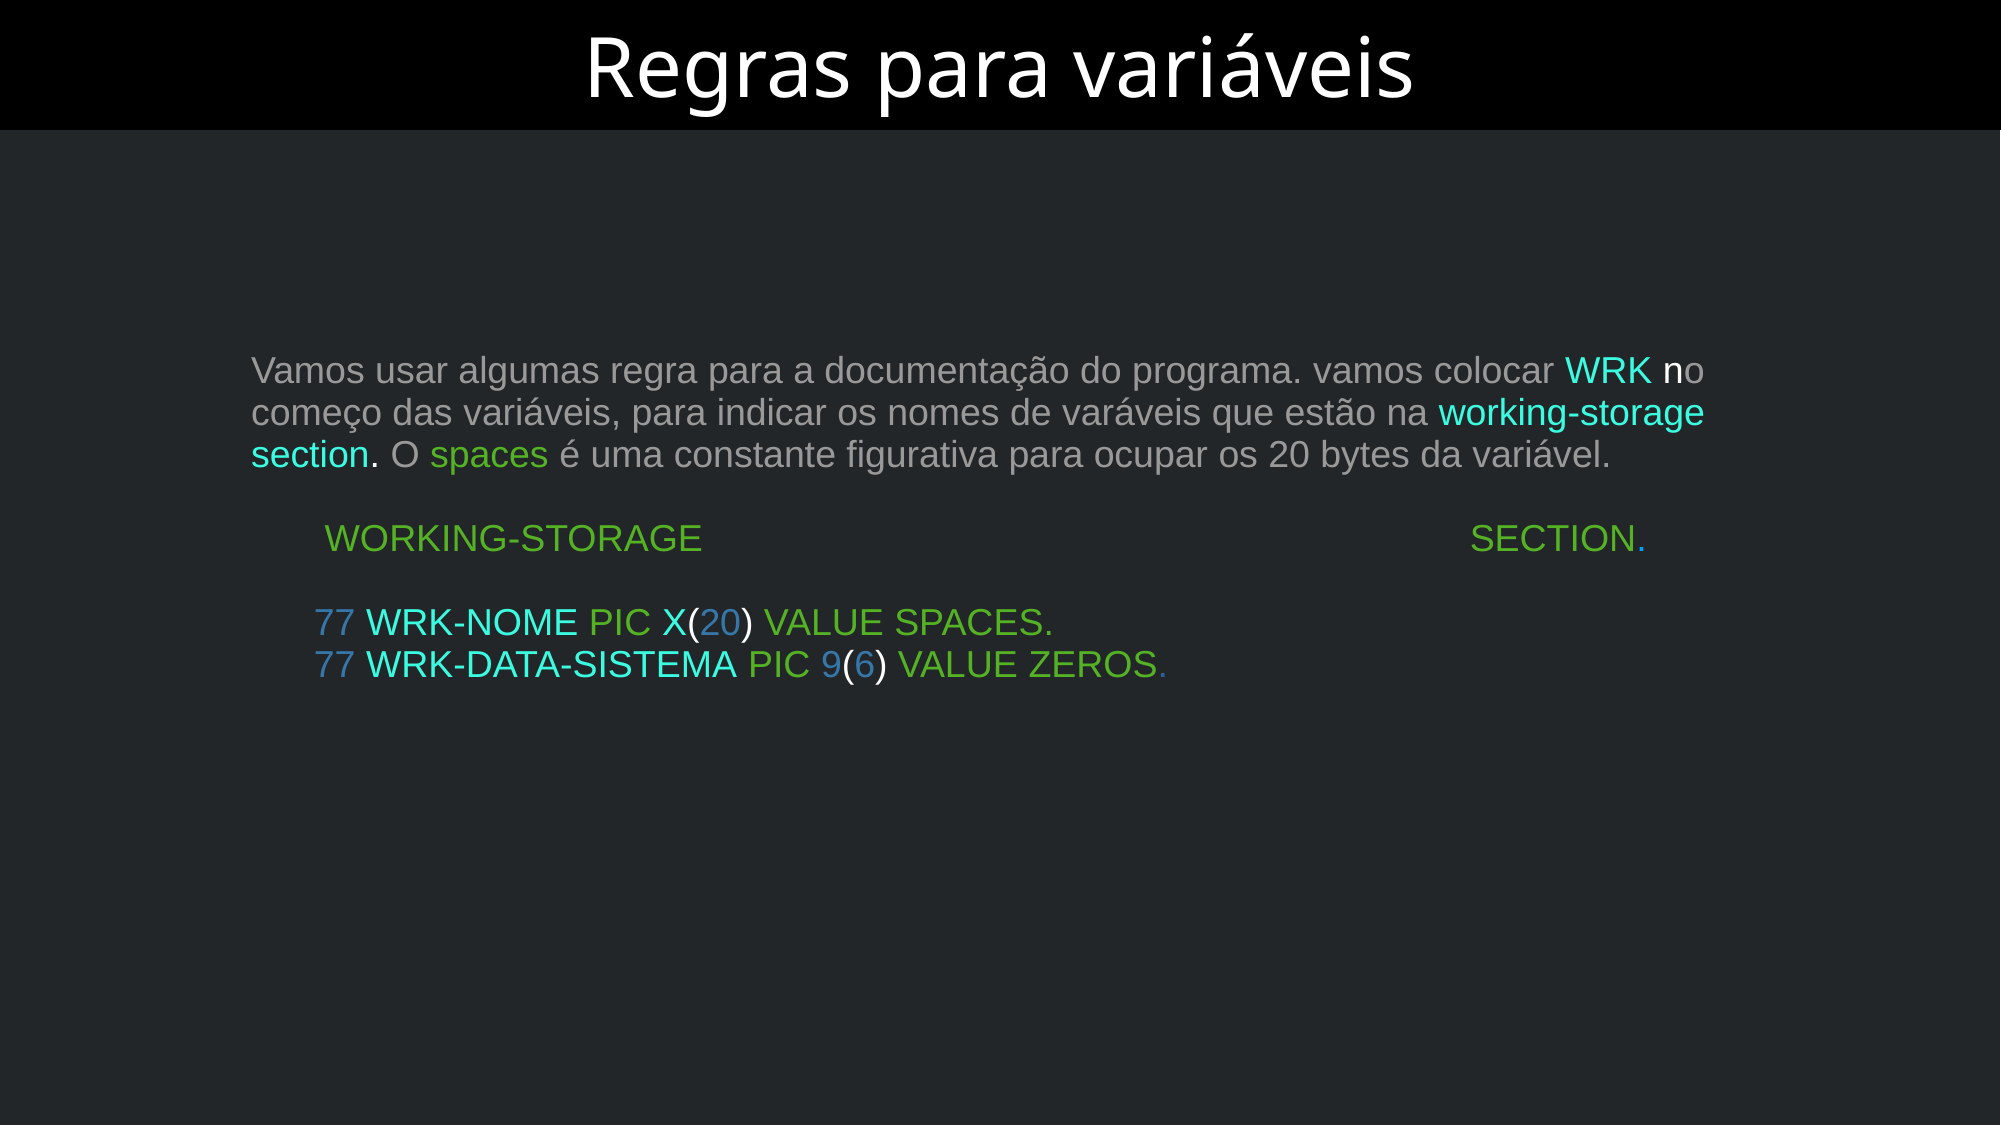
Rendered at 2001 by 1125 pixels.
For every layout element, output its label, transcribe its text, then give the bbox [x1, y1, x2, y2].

text_box Vamos usar algumas regra para a documentação do programa. vamos colocar WRK no começo das variáveis, para indicar os nomes de varáveis que estão na working-storage section. O spaces é uma constante figurativa para ocupar os 20 bytes da variável. WORKING-STORAGE SECTION. 77 WRK-NOME PIC X(20) VALUE SPACES. 77 WRK-DATA-SISTEMA PIC 9(6) VALUE ZEROS. [236, 342, 1749, 851]
text_box Regras para variáveis [0, 0, 2001, 130]
